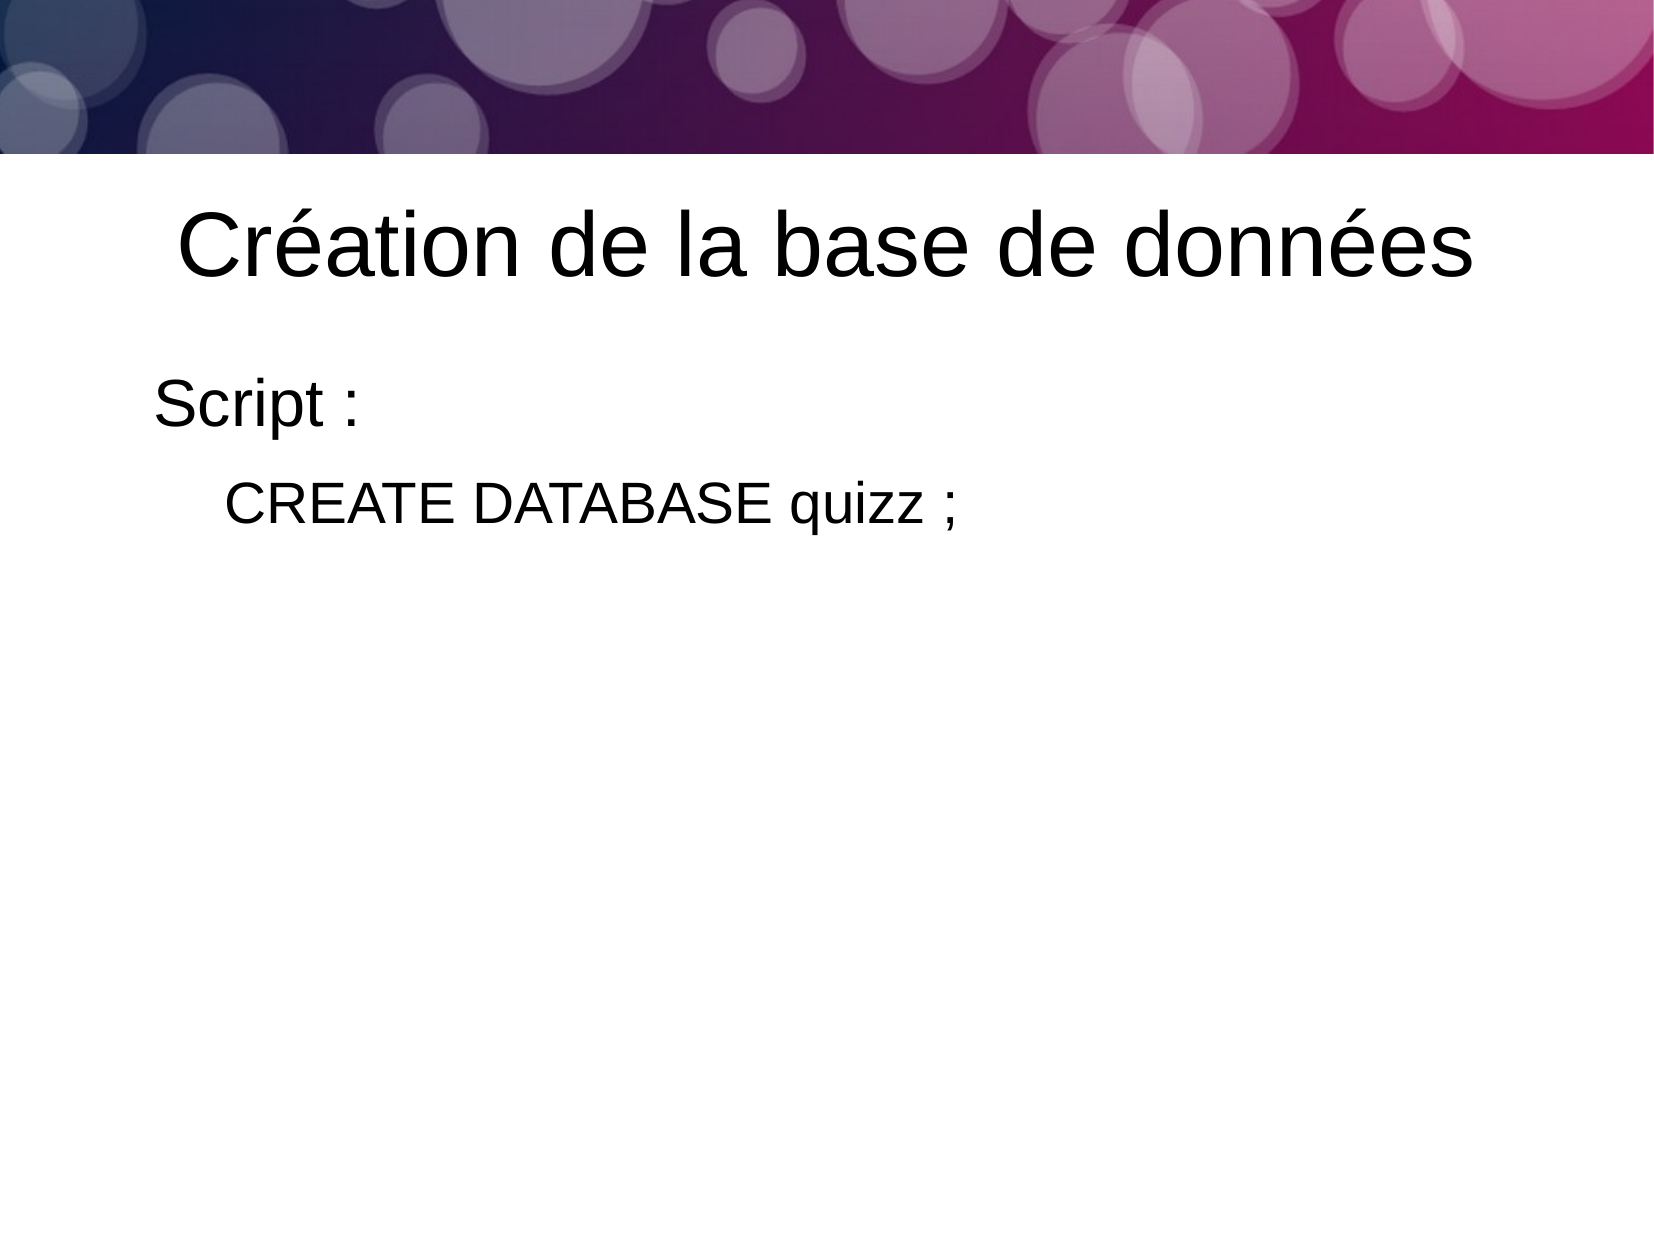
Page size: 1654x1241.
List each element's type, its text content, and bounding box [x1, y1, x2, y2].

list Script : CREATE DATABASE quizz ; [82, 366, 1571, 1087]
picture [0, 0, 1654, 154]
title Création de la base de données [82, 159, 1571, 331]
